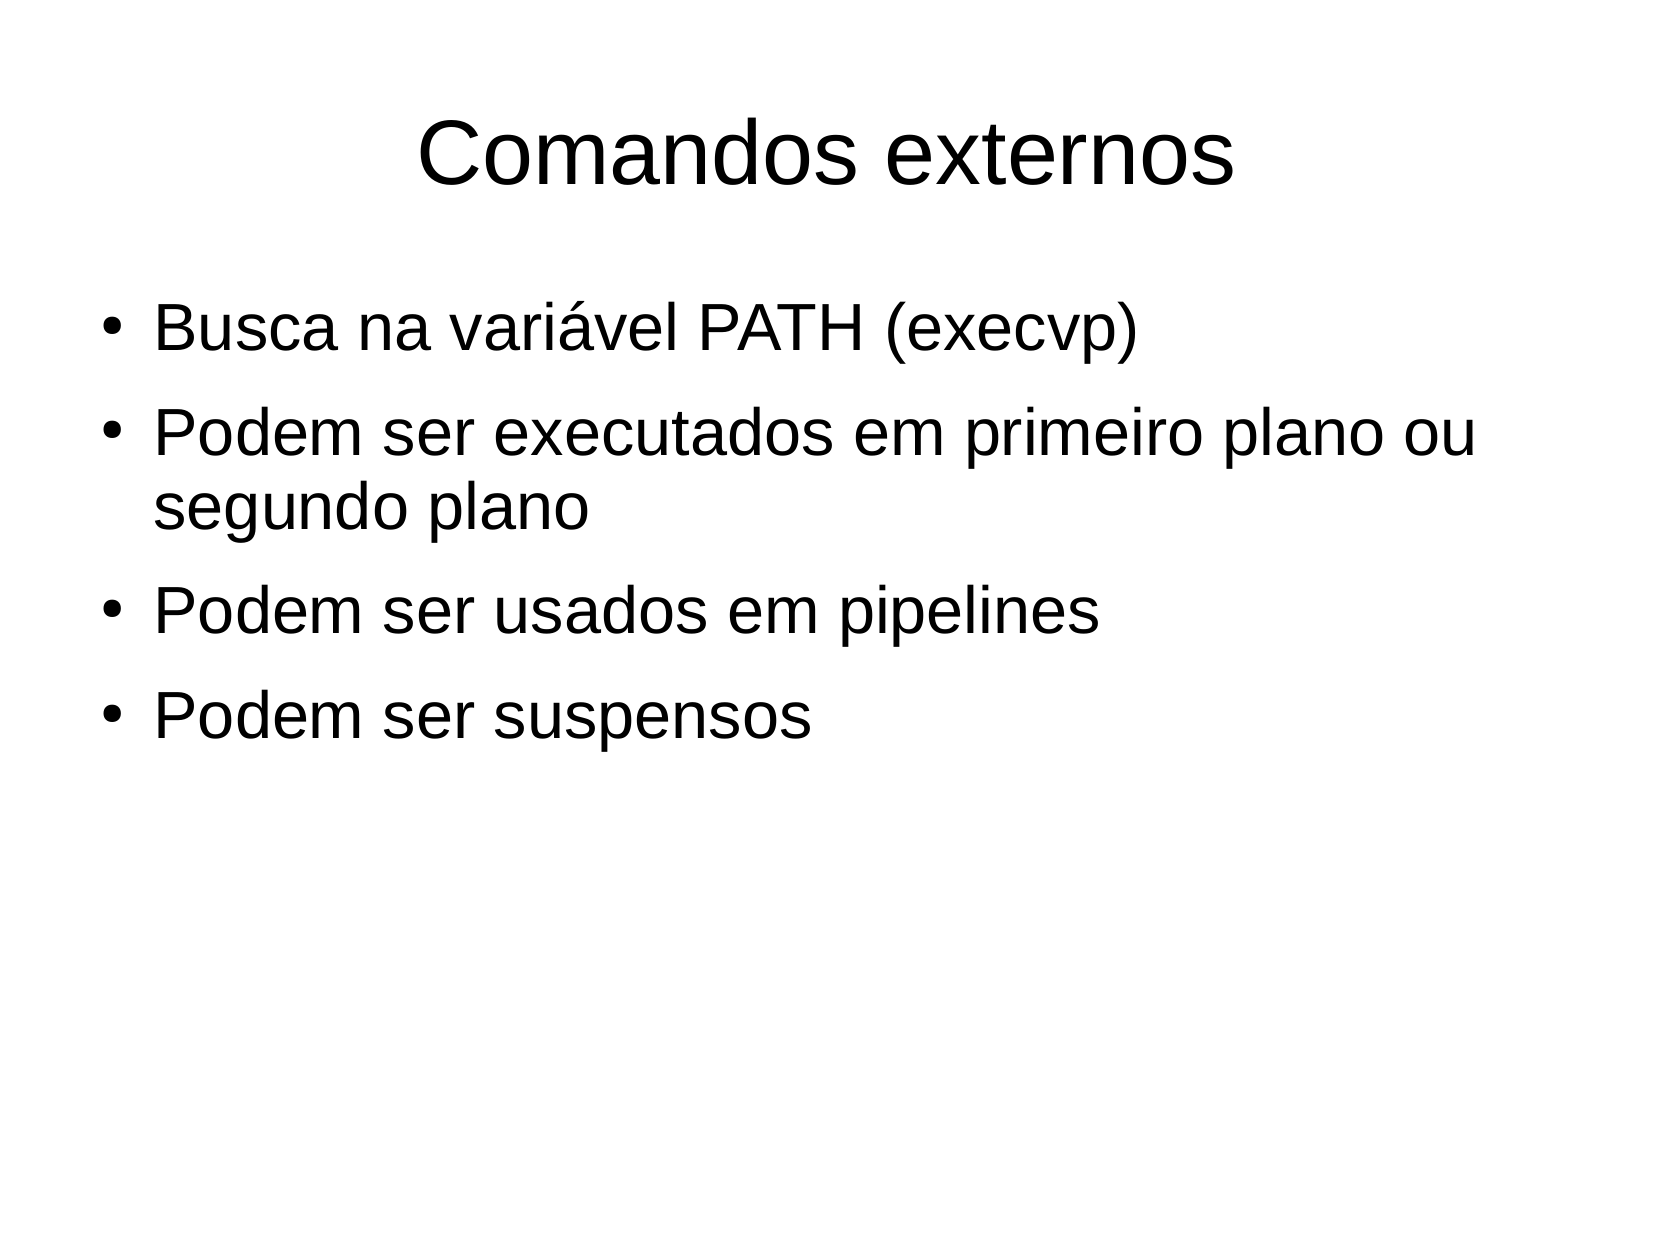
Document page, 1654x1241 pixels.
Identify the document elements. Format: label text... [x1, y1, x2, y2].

list Busca na variável PATH (execvp) Podem ser executados em primeiro plano ou segundo plano Podem ser usados em pipelines Podem ser suspensos [82, 290, 1571, 1109]
title Comandos externos [82, 49, 1571, 257]
